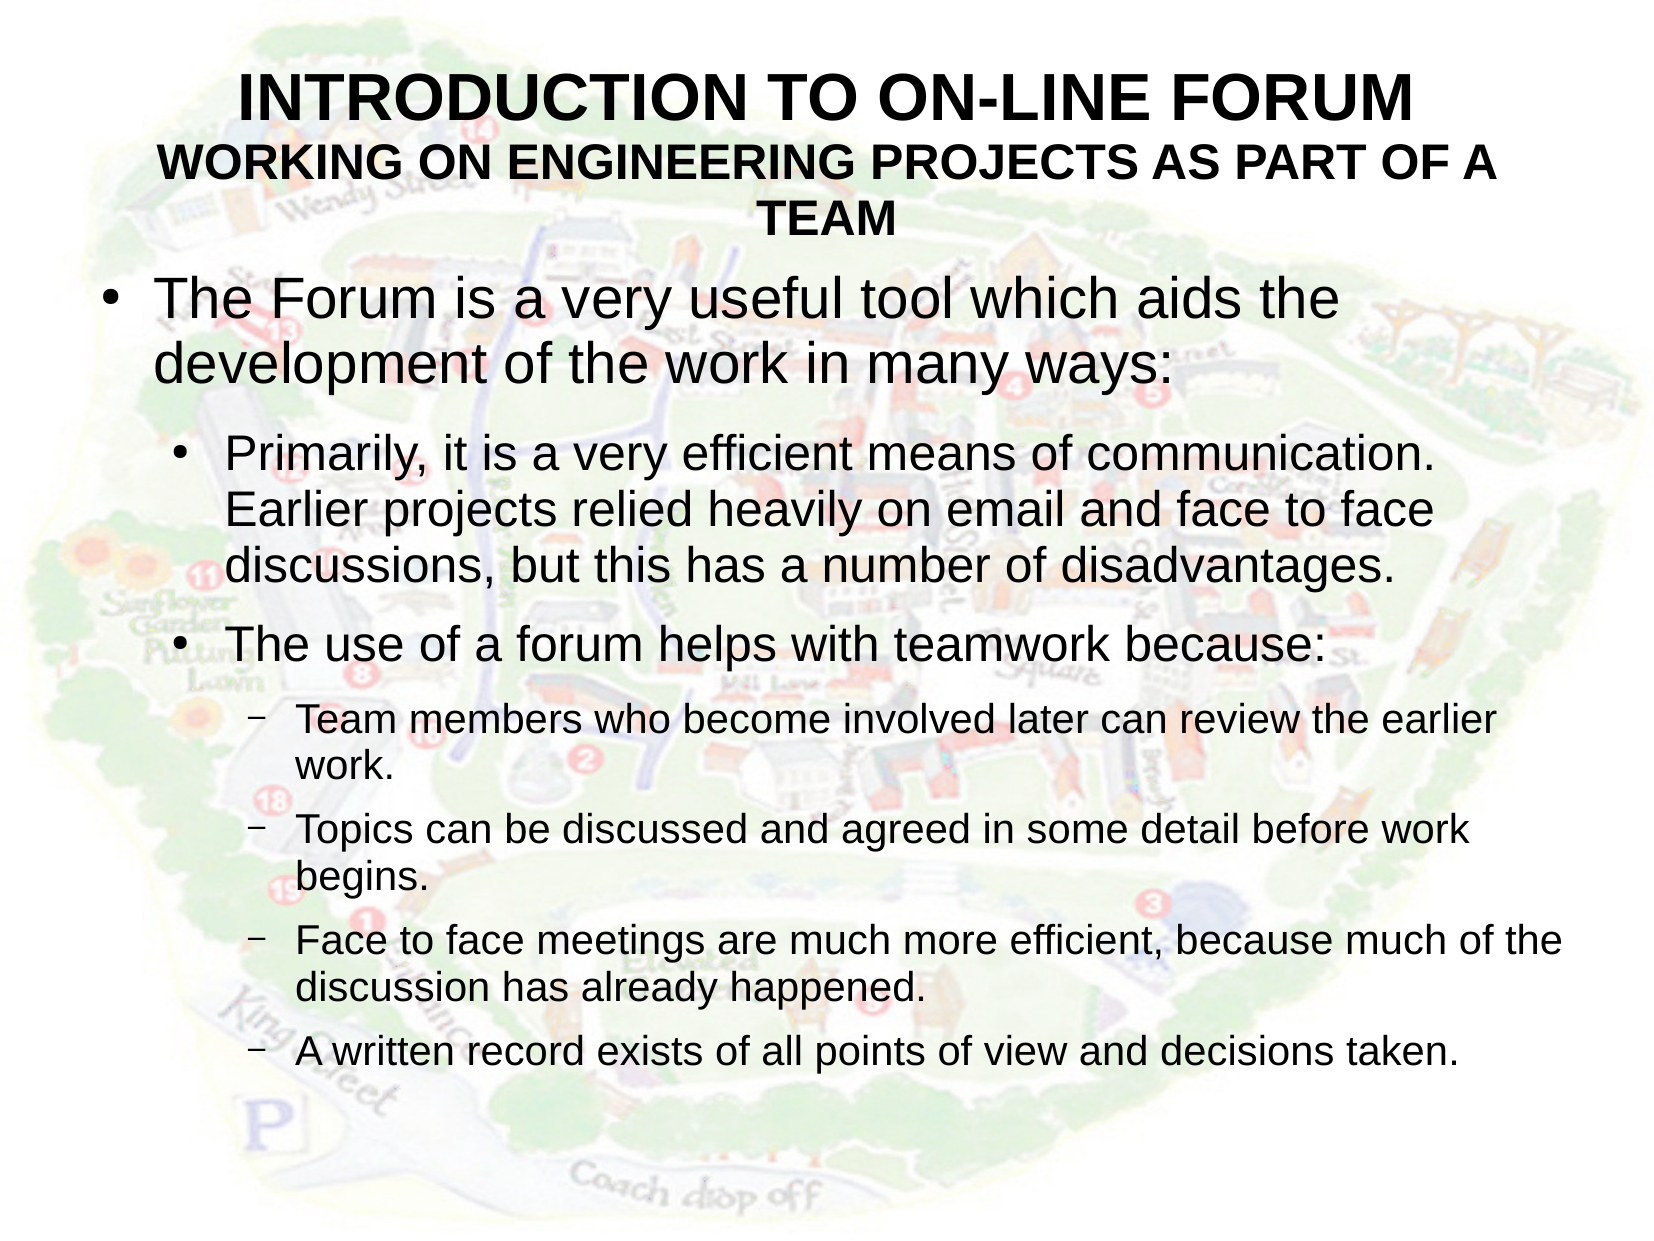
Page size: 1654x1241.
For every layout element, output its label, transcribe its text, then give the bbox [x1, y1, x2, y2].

list The Forum is a very useful tool which aids the development of the work in many ways: Primarily, it is a very efficient means of communication. Earlier projects relied heavily on email and face to face discussions, but this has a number of disadvantages. The use of a forum helps with teamwork because: Team members who become involved later can review the earlier work. Topics can be discussed and agreed in some detail before work begins. Face to face meetings are much more efficient, because much of the discussion has already happened. A written record exists of all points of view and decisions taken. [82, 265, 1571, 1075]
title INTRODUCTION TO ON-LINE FORUM WORKING ON ENGINEERING PROJECTS AS PART OF A TEAM [82, 49, 1571, 257]
picture [0, 0, 1654, 1241]
